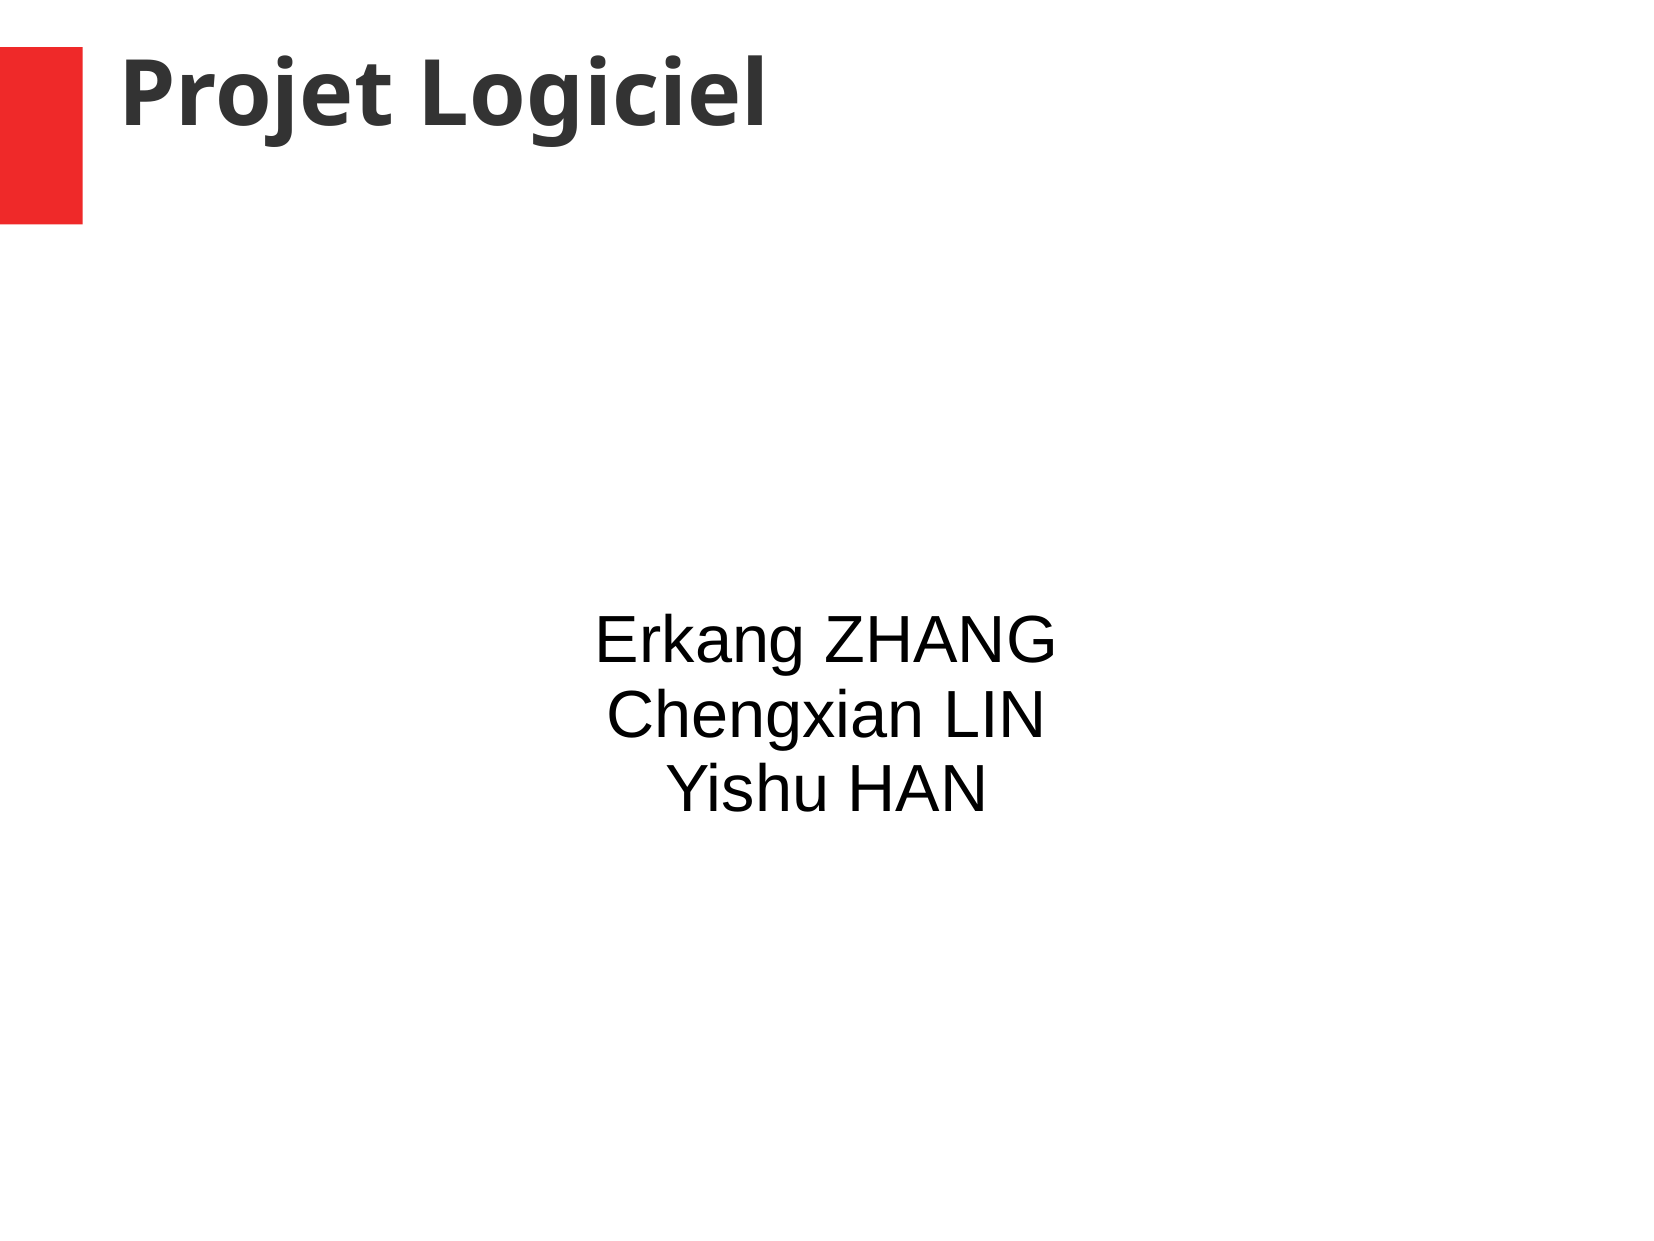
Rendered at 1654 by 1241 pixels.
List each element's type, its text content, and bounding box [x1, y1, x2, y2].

title Projet Logiciel [118, 45, 1571, 260]
subtitle Erkang ZHANG Chengxian LIN Yishu HAN [118, 354, 1536, 1074]
